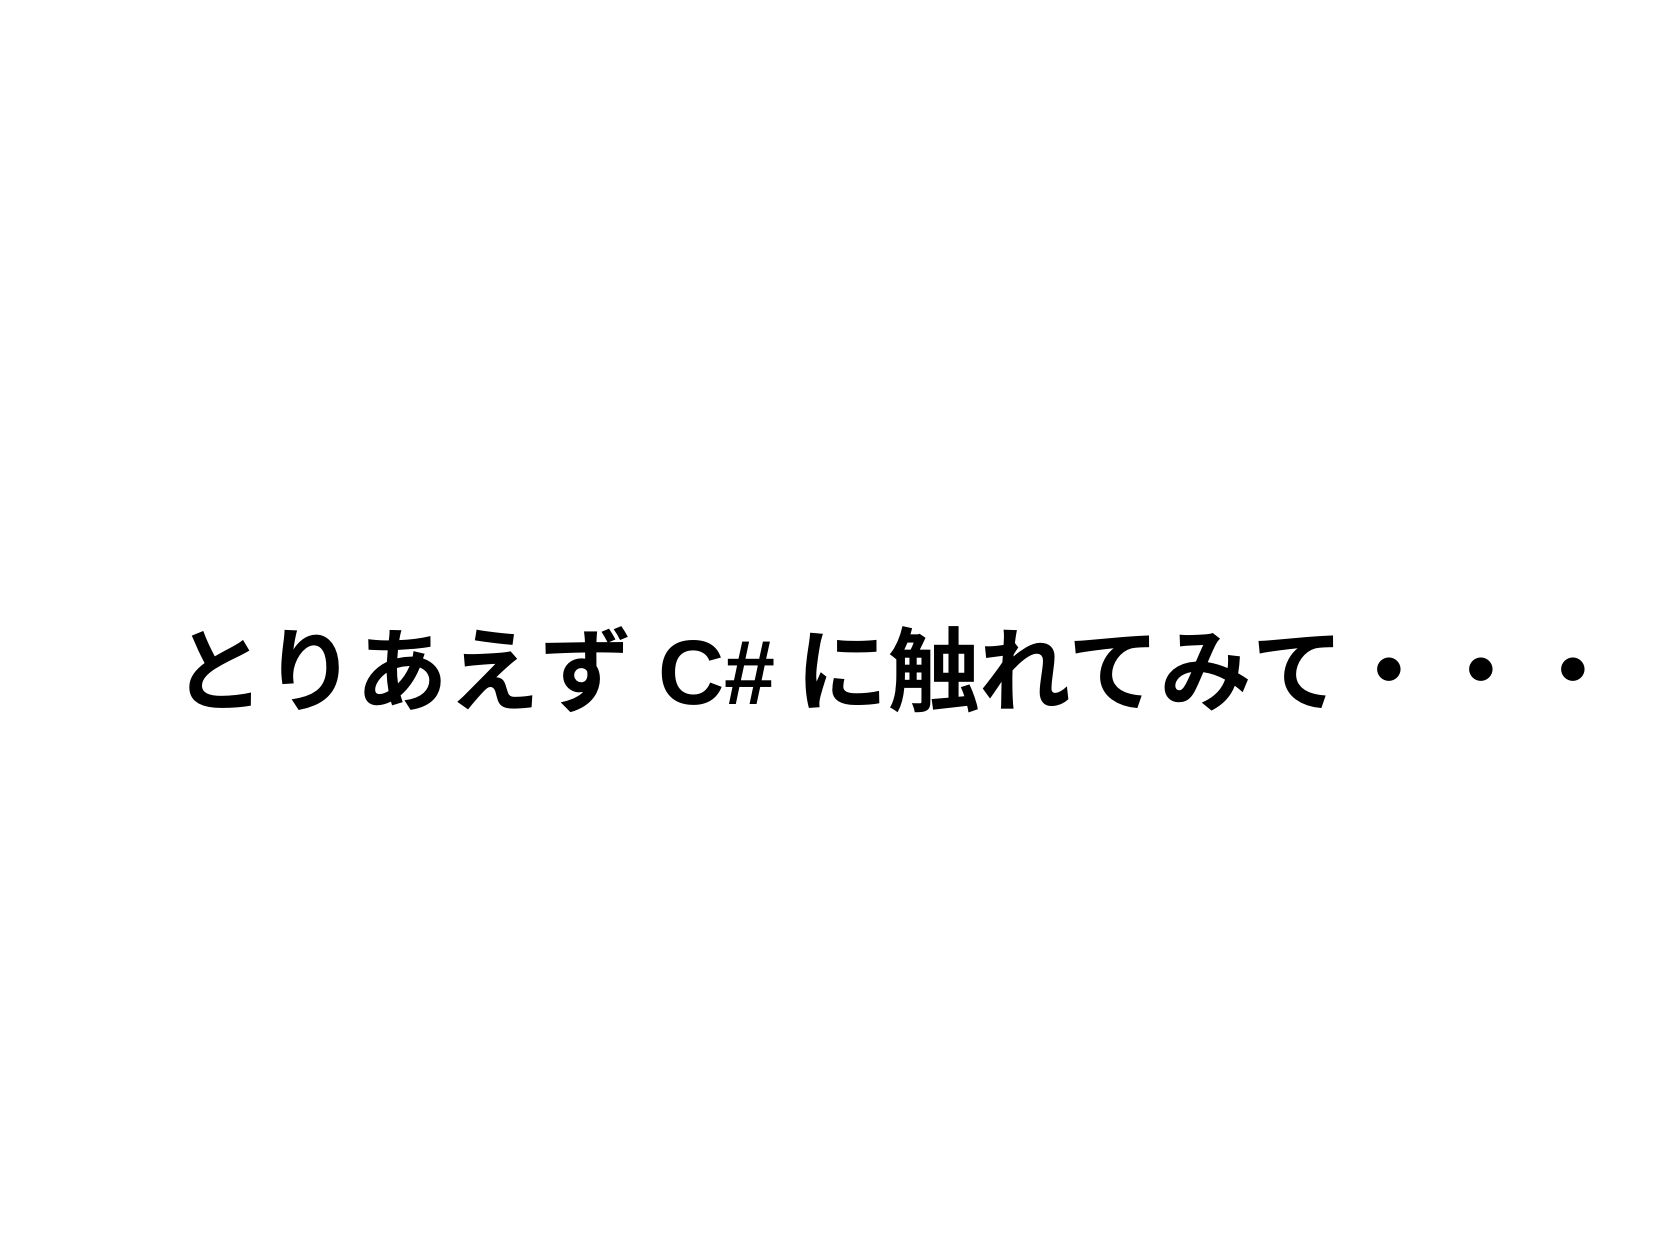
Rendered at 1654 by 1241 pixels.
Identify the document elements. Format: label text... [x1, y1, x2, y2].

text_box とりあえずC#に触れてみて・・・ [158, 590, 1447, 708]
